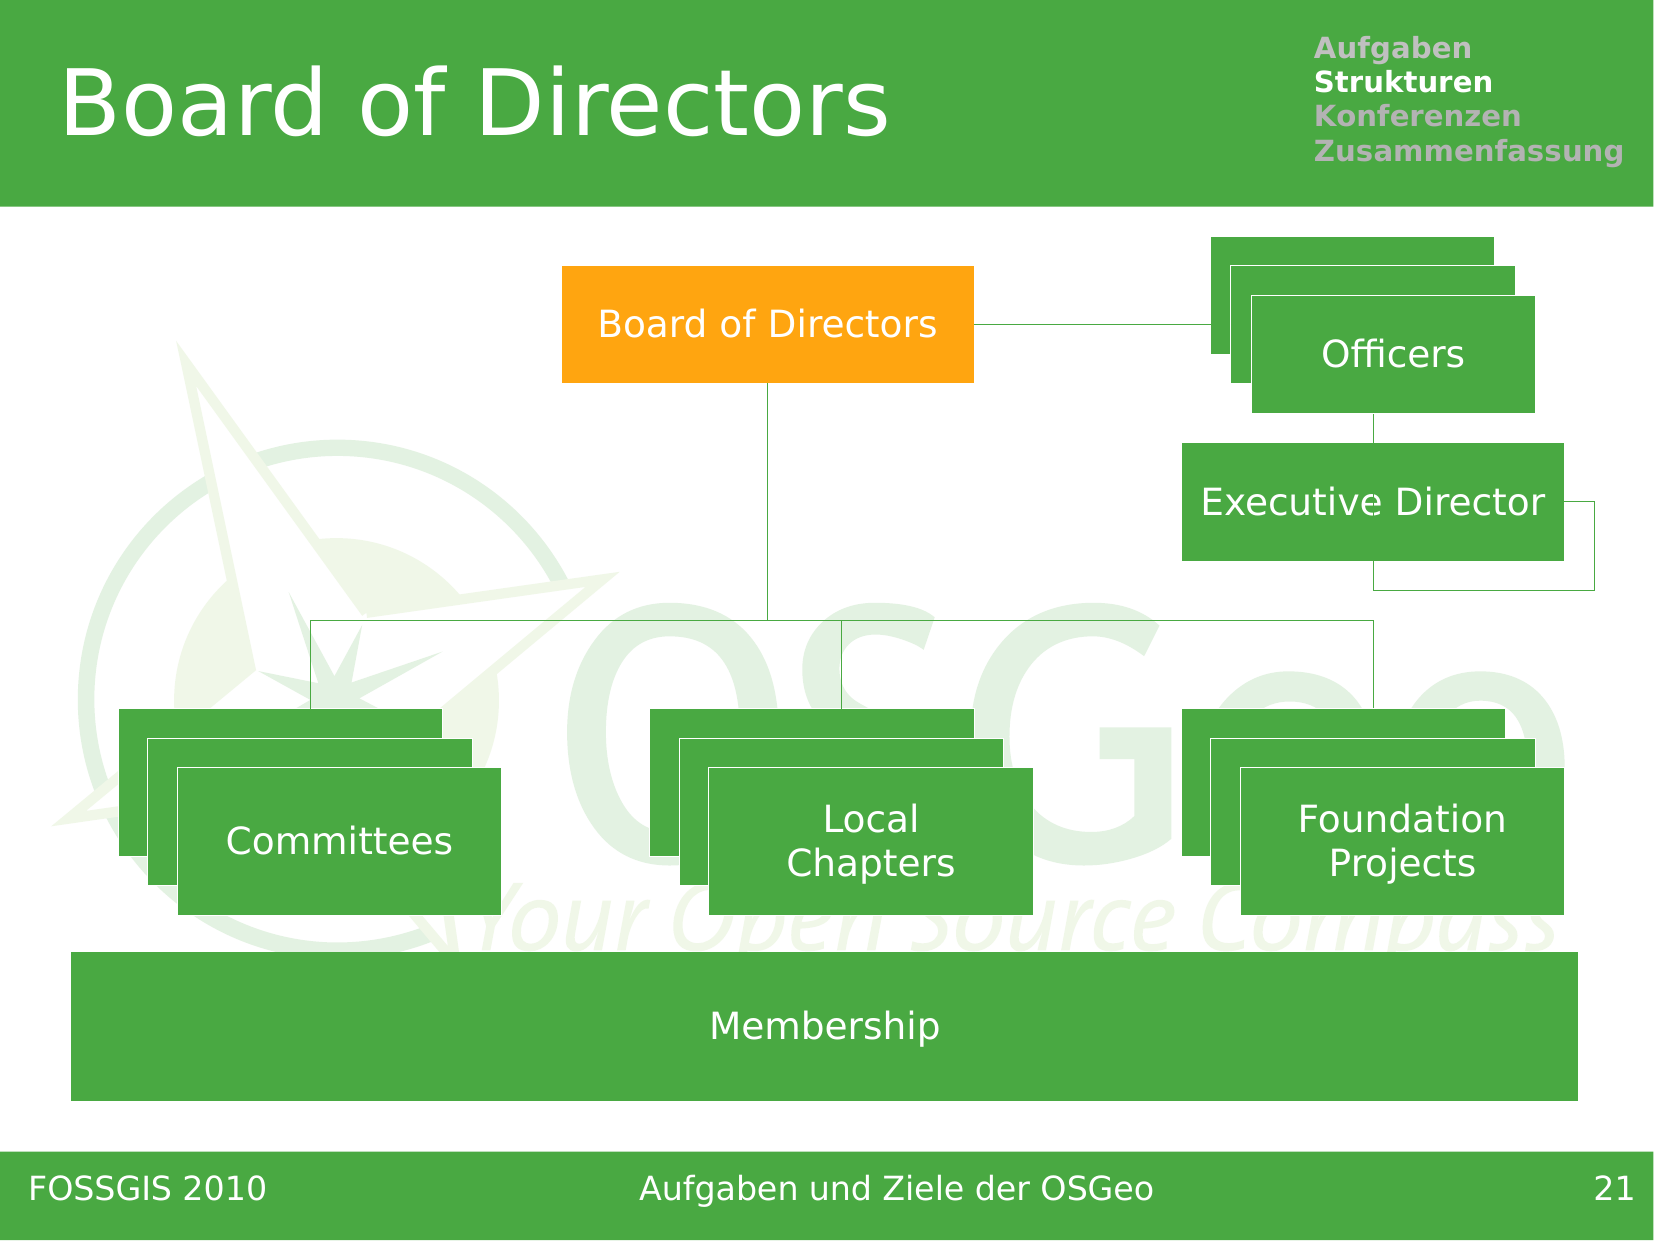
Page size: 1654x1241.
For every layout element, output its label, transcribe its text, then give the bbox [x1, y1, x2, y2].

text_box Executive Director [1181, 442, 1565, 562]
text_box Local Chapters [708, 767, 1034, 916]
text_box Local Chapters [649, 708, 975, 857]
text_box Board of Directors [561, 265, 975, 384]
text_box Committees [177, 767, 502, 916]
text_box Officers [1210, 236, 1495, 355]
text_box Membership [71, 952, 1578, 1101]
text_box Foundation Projects [1240, 767, 1565, 916]
text_box Committees [147, 738, 473, 886]
text_box Aufgaben Strukturen Konferenzen Zusammenfassung [1299, 23, 1654, 201]
text_box Committees [118, 708, 443, 857]
text_box Officers [1230, 265, 1516, 384]
title Board of Directors [59, 29, 1299, 178]
text_box Local Chapters [1181, 708, 1506, 857]
text_box Local Chapters [1210, 738, 1536, 886]
text_box Local Chapters [679, 738, 1004, 886]
text_box Officers [1251, 295, 1536, 414]
